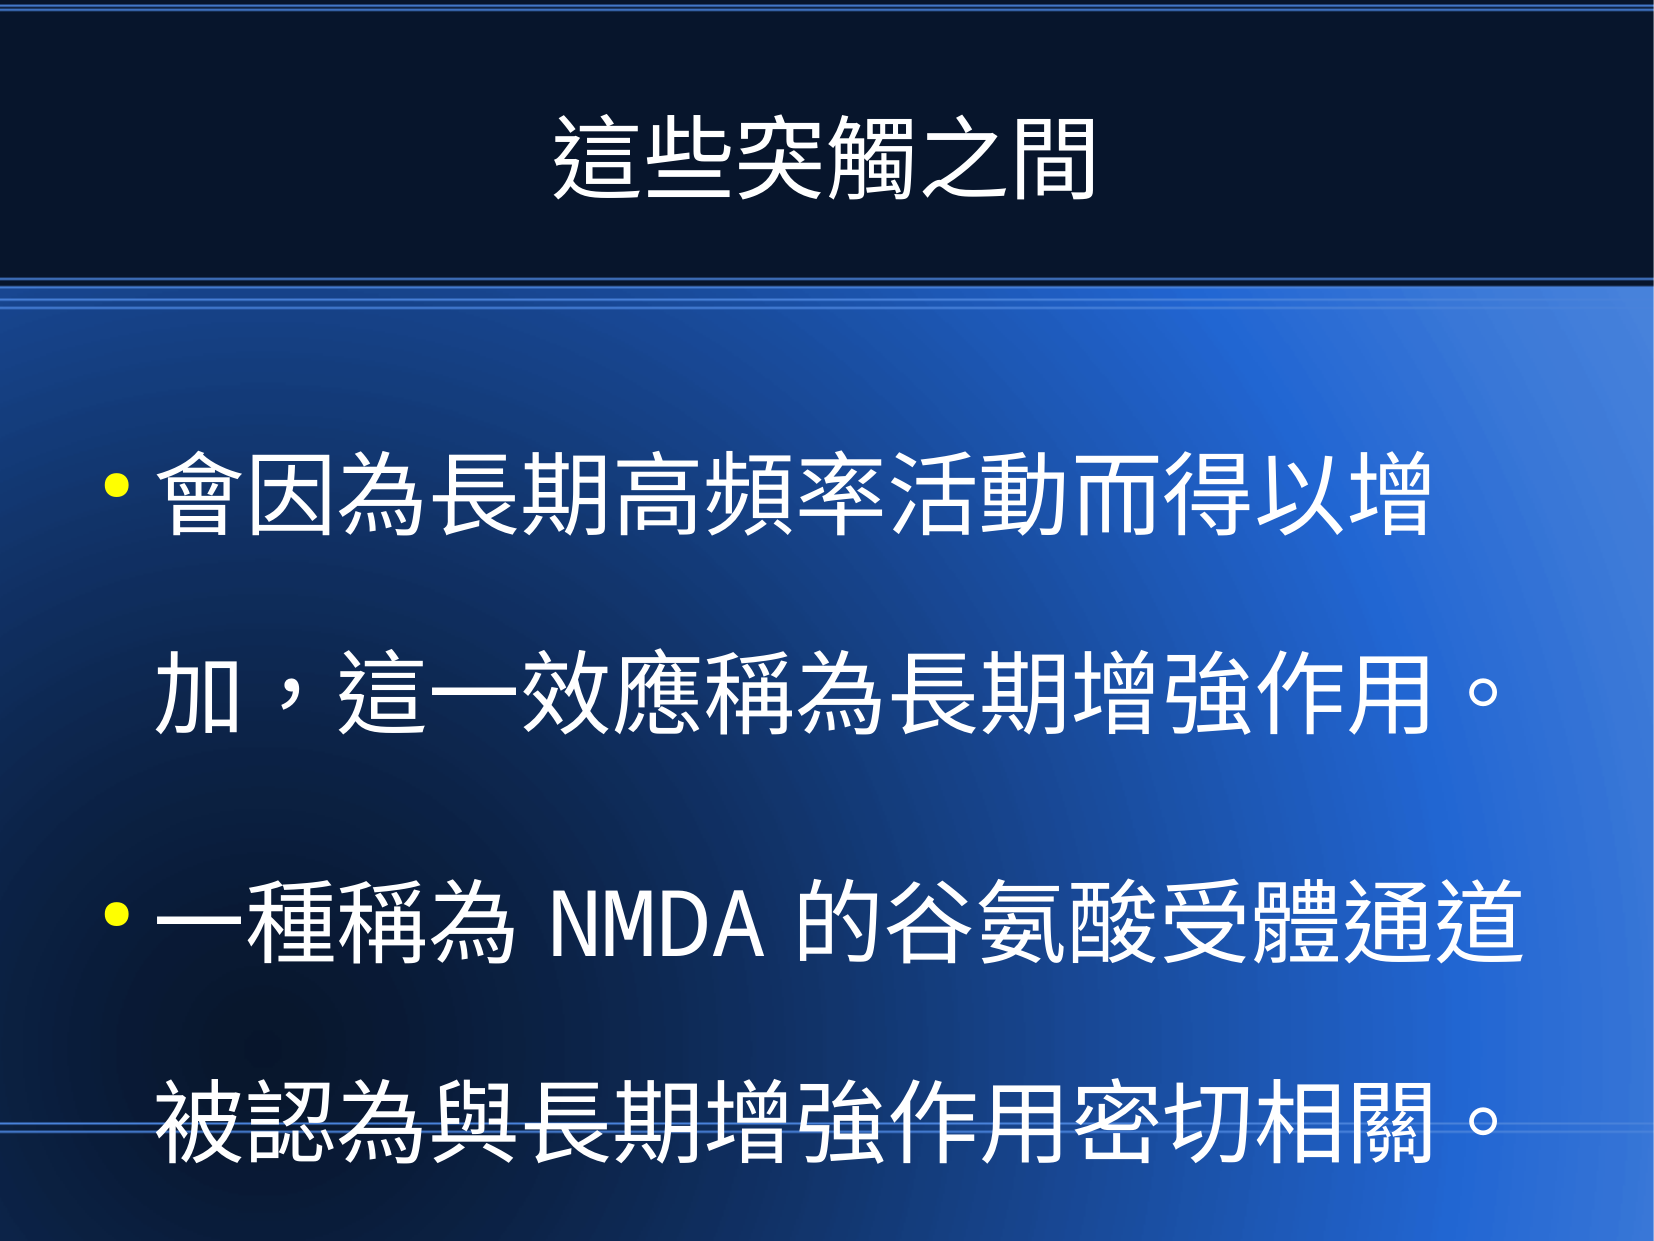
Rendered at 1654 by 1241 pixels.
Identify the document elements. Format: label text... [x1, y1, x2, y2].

title 這些突觸之間 [82, 49, 1571, 257]
list 會因為長期高頻率活動而得以增加，這一效應稱為長期增強作用。 一種稱為NMDA的谷氨酸受體通道被認為與長期增強作用密切相關。 [82, 355, 1571, 1241]
picture [0, 0, 1654, 1241]
